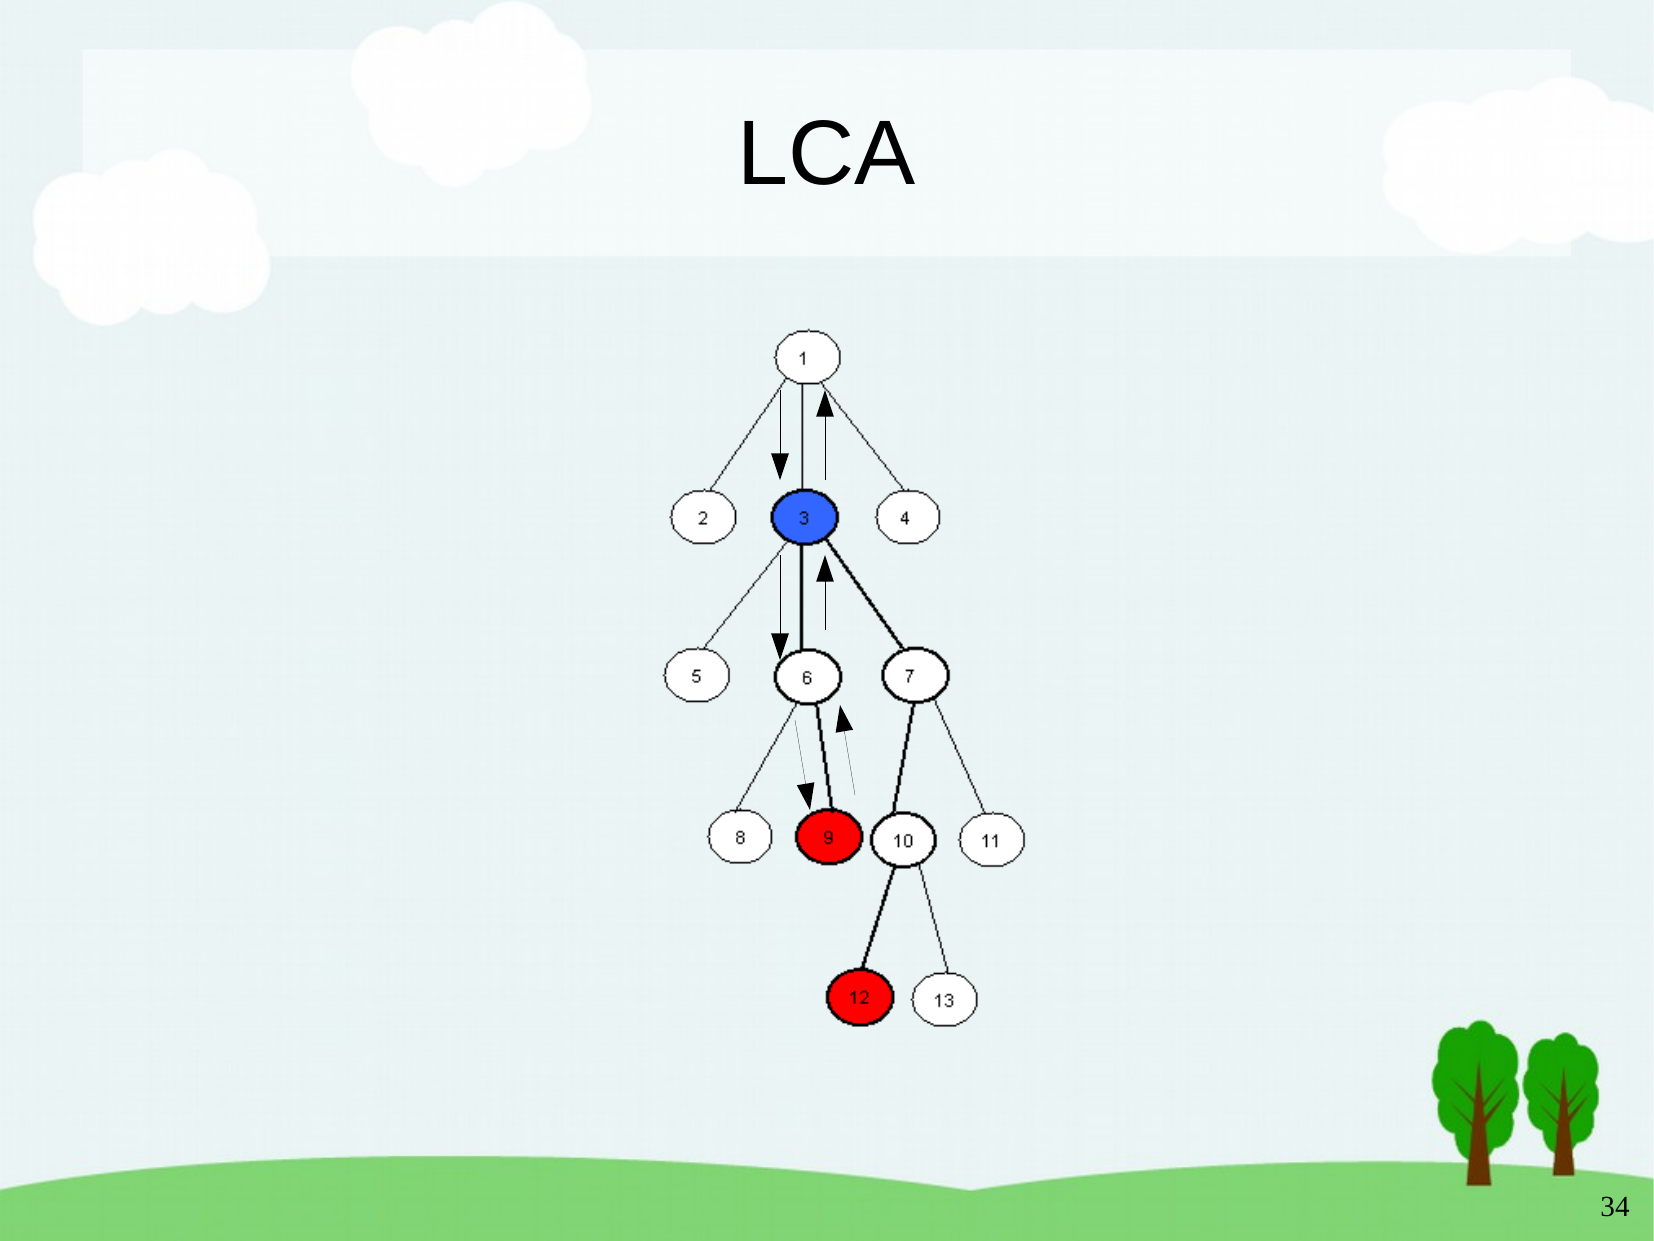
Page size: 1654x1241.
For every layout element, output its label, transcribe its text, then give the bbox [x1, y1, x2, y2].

title LCA [82, 49, 1571, 257]
picture [0, 0, 1654, 1241]
